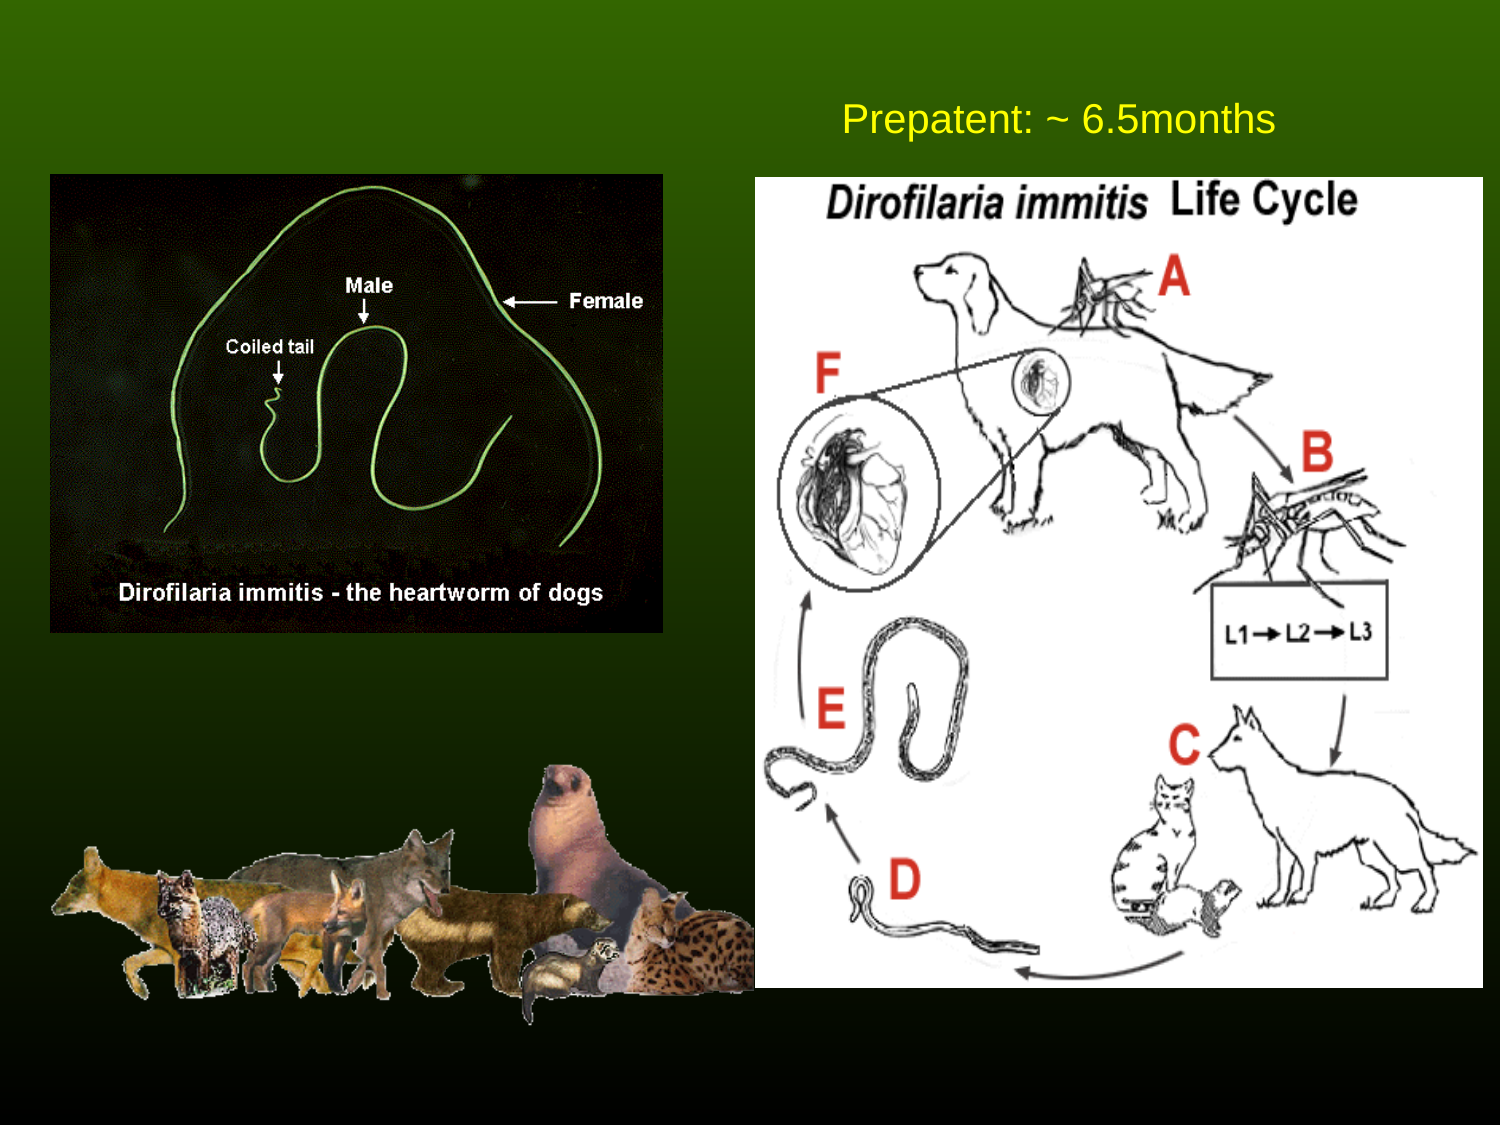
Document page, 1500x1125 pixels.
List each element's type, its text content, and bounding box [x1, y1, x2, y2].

chart [755, 177, 1483, 988]
chart [50, 174, 663, 633]
chart [50, 762, 754, 1027]
text_box Prepatent: ~ 6.5months [826, 83, 1365, 150]
